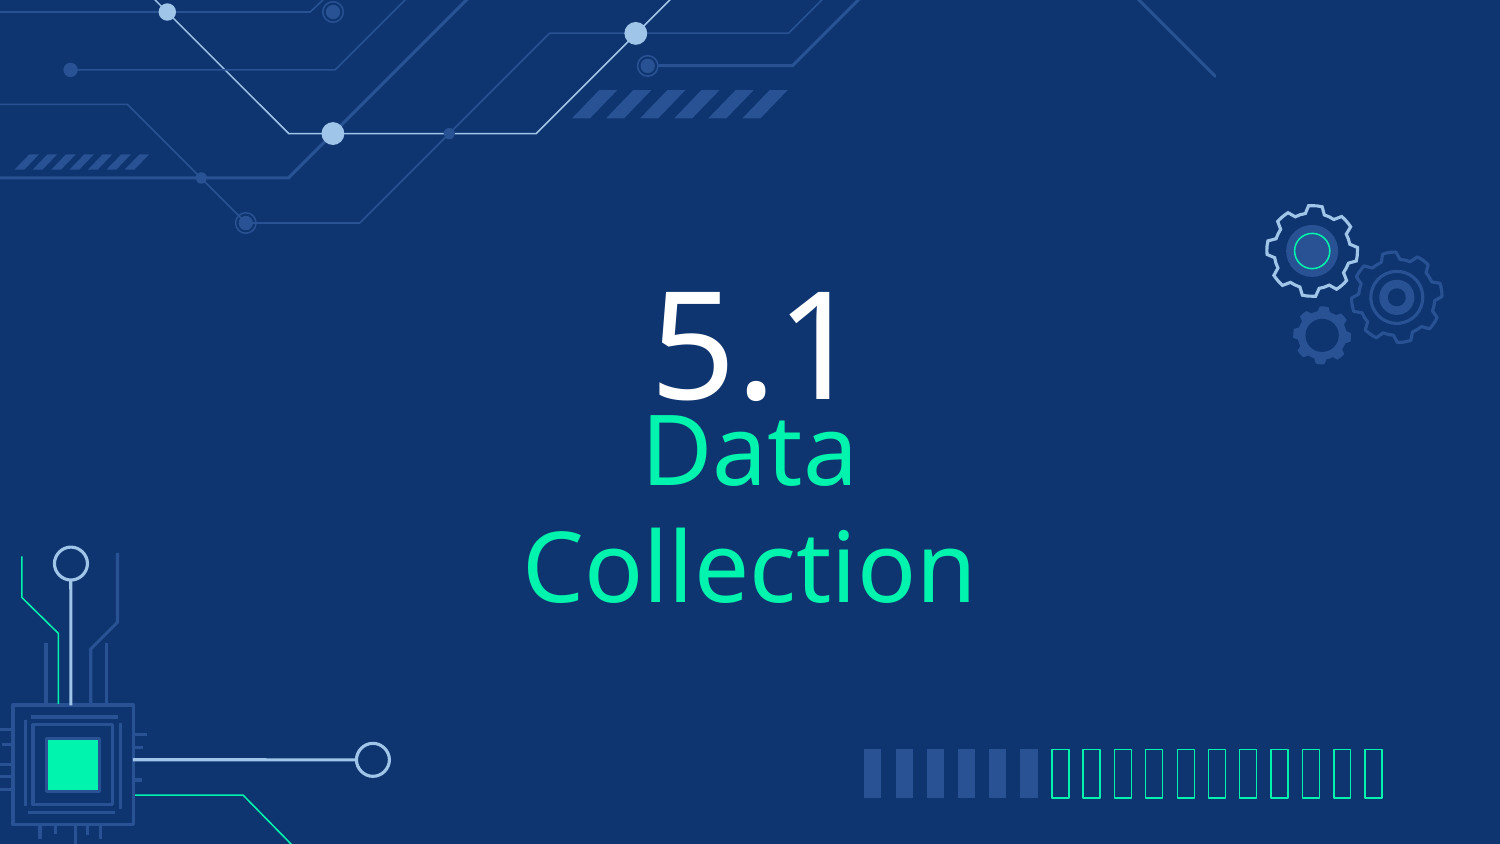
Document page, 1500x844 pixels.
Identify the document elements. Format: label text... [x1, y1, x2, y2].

title Data Collection [418, 442, 1082, 567]
title 5.1 [598, 277, 915, 401]
